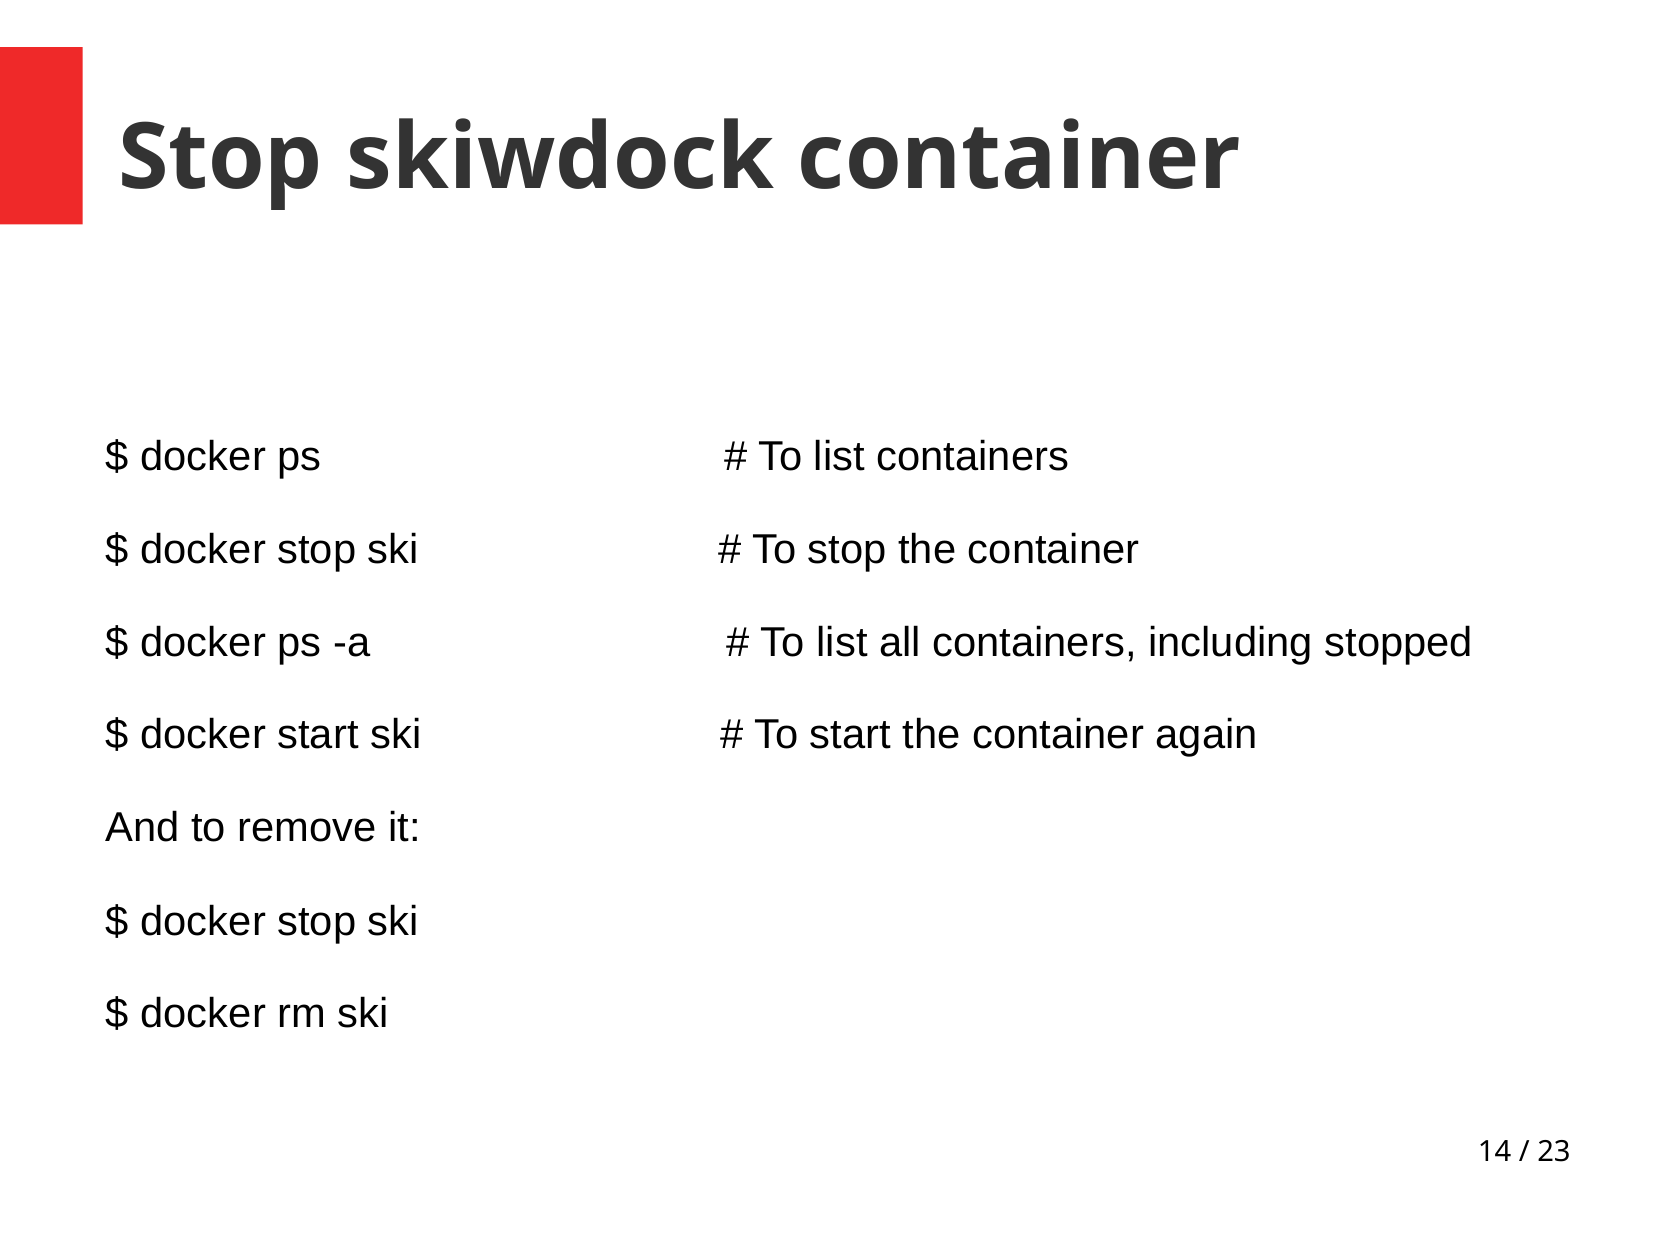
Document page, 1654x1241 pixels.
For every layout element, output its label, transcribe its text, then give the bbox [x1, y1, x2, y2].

text_box $ docker ps # To list containers $ docker stop ski # To stop the container $ docker ps -a # To list all containers, including stopped $ docker start ski # To start the container again And to remove it: $ docker stop ski $ docker rm ski [90, 425, 1560, 1212]
title Stop skiwdock container [118, 49, 1571, 257]
